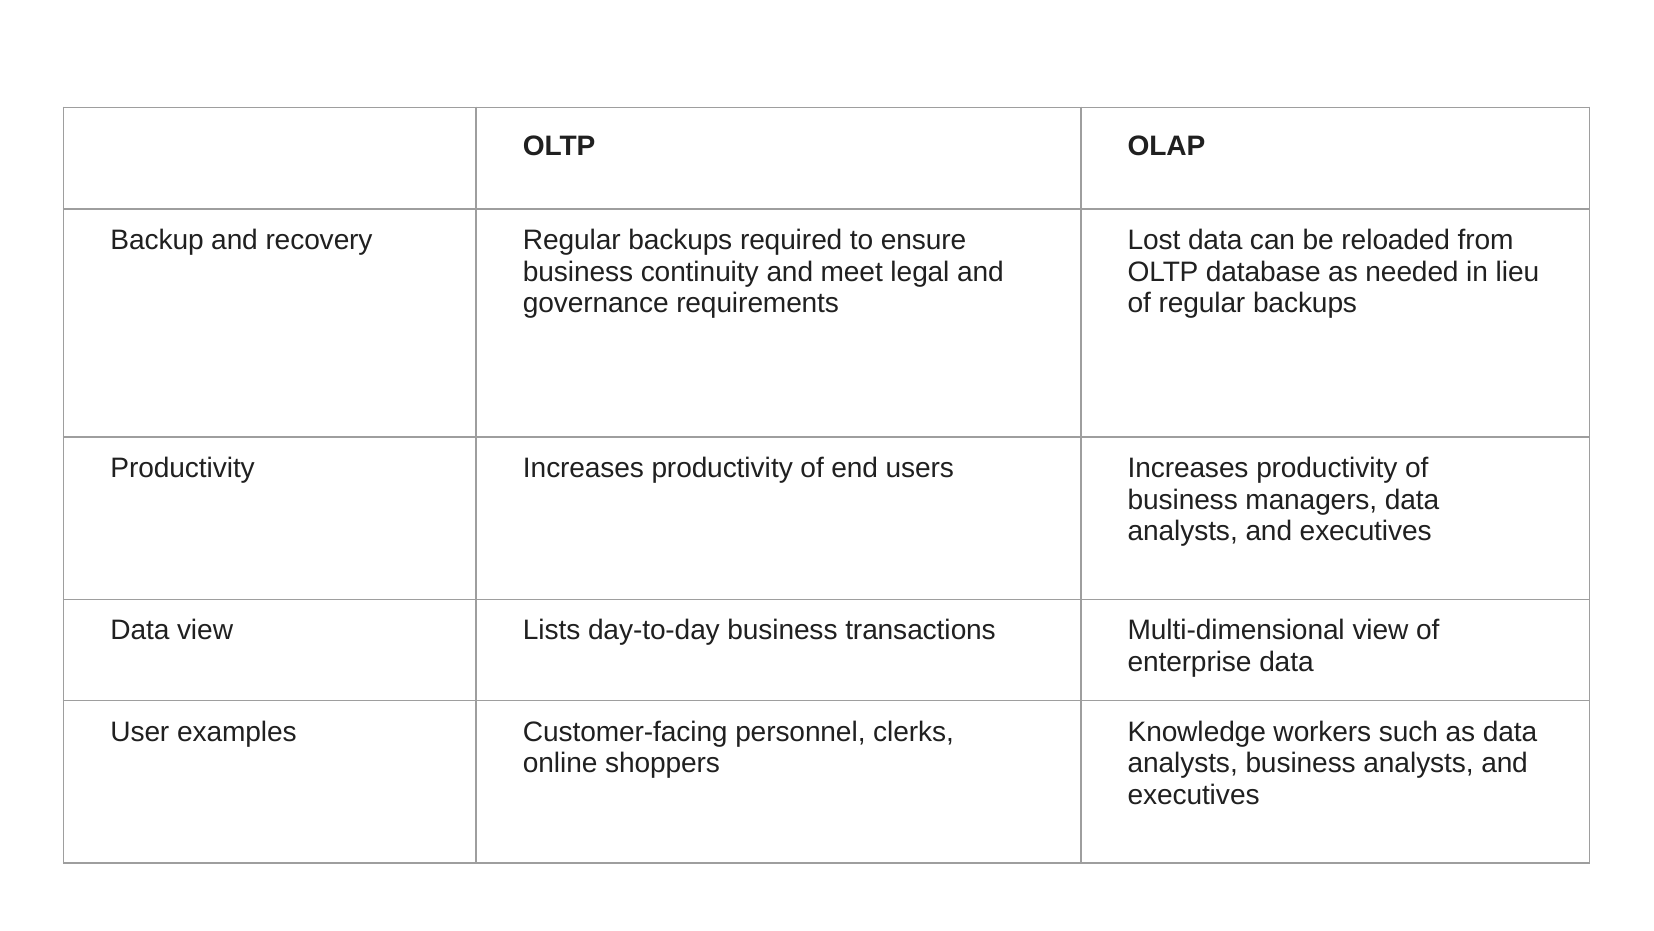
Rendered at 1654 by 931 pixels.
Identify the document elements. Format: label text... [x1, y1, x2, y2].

table_cell Increases productivity of business managers, data analysts, and executives [1082, 438, 1589, 599]
table_cell Backup and recovery [64, 210, 475, 436]
table_header [64, 108, 475, 208]
table_cell Customer-facing personnel, clerks, online shoppers [477, 701, 1080, 862]
table_cell Data view [64, 600, 475, 700]
table_cell Lost data can be reloaded from OLTP database as needed in lieu of regular backups [1082, 210, 1589, 436]
table_cell Knowledge workers such as data analysts, business analysts, and executives [1082, 701, 1589, 862]
table_header OLTP [477, 108, 1080, 208]
table_cell Lists day-to-day business transactions [477, 600, 1080, 700]
table_cell Multi-dimensional view of enterprise data [1082, 600, 1589, 700]
table_cell User examples [64, 701, 475, 862]
table_cell Productivity [64, 438, 475, 599]
table_header OLAP [1082, 108, 1589, 208]
table_cell Regular backups required to ensure business continuity and meet legal and governance requirements [477, 210, 1080, 436]
table_cell Increases productivity of end users [477, 438, 1080, 599]
